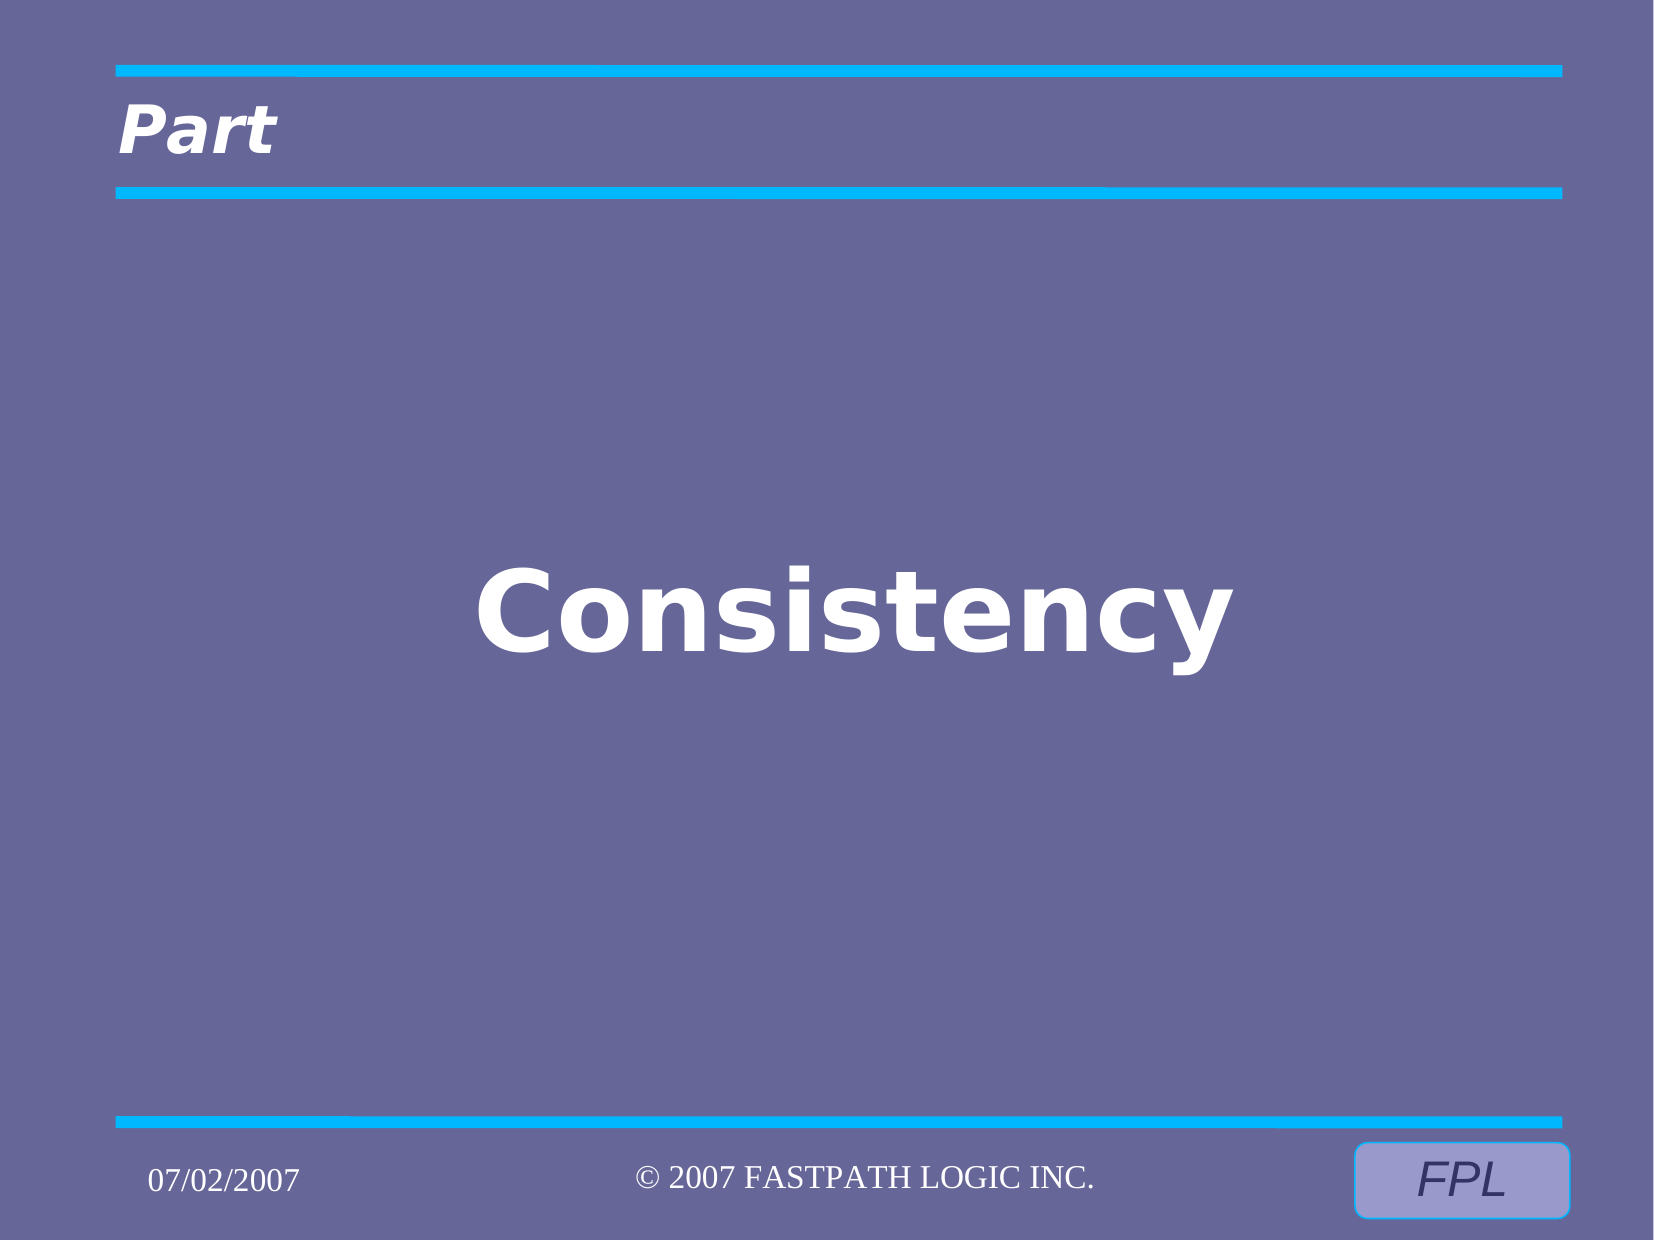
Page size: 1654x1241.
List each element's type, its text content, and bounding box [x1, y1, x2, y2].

list Consistency [126, 219, 1566, 1133]
title Part [118, 41, 1531, 220]
